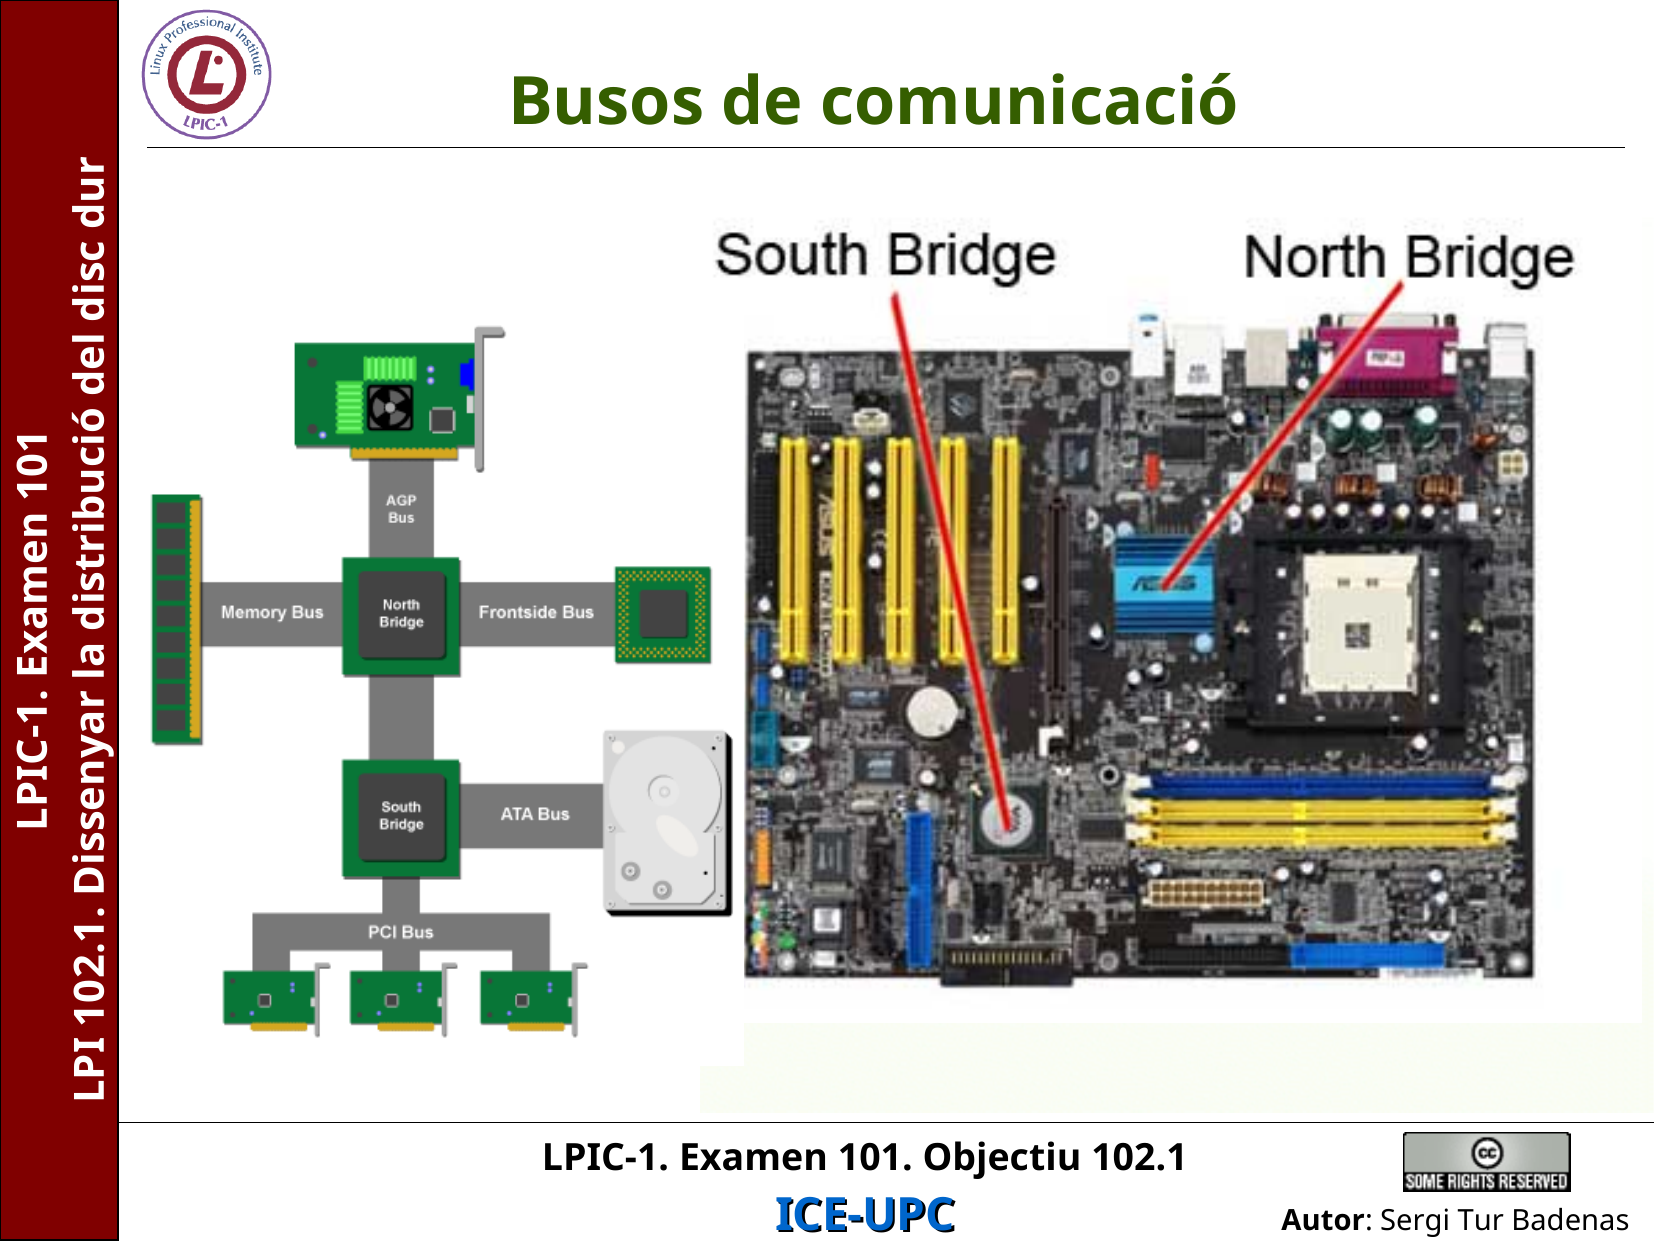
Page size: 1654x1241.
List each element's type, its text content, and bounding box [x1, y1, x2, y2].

title Busos de comunicació [129, 55, 1619, 142]
picture [126, 199, 1654, 1113]
picture [135, 5, 277, 55]
picture [1403, 1132, 1571, 1192]
